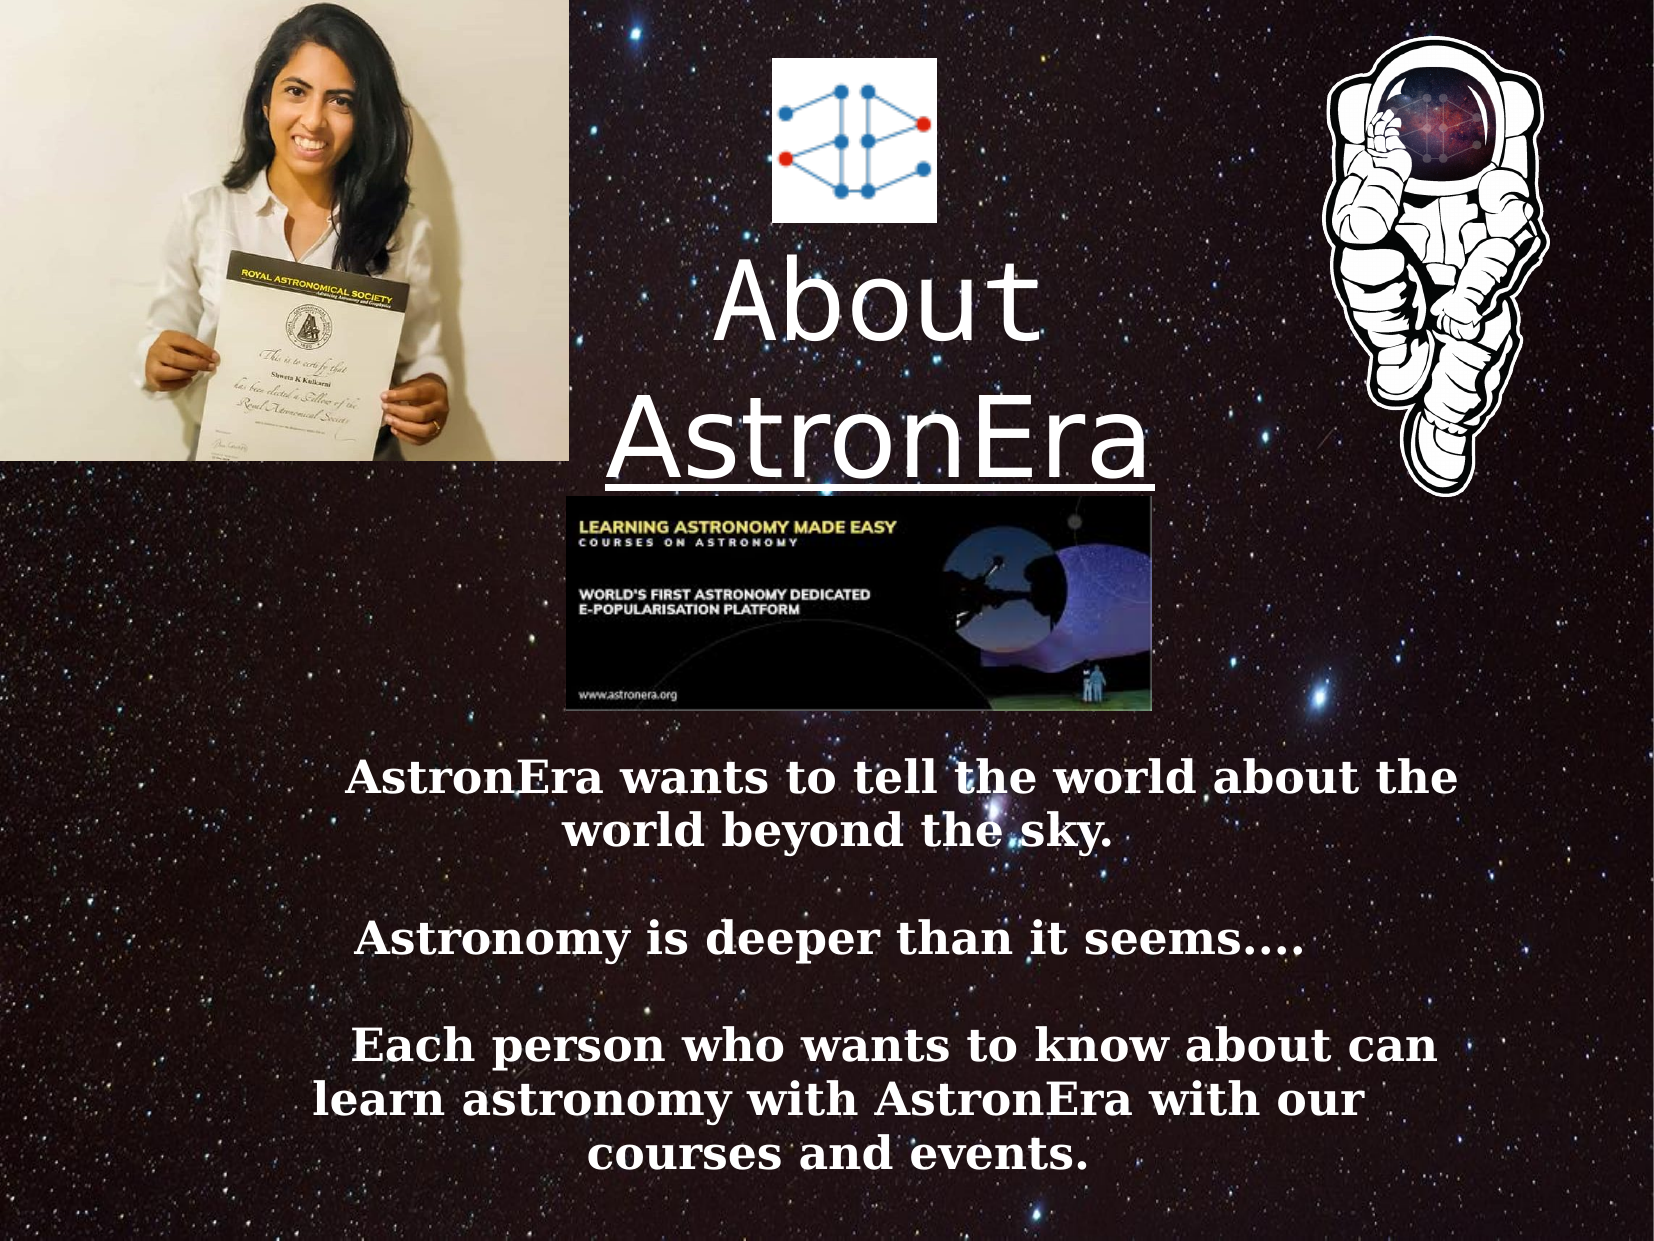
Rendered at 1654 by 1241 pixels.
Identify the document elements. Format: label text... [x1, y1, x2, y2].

text_box About AstronEra [425, 212, 1322, 484]
picture [0, 0, 1654, 1241]
text_box AstronEra wants to tell the world about the world beyond the sky. Astronomy is deeper than it seems.... Each person who wants to know about can learn astronomy with AstronEra with our courses and events. [200, 742, 1477, 1188]
